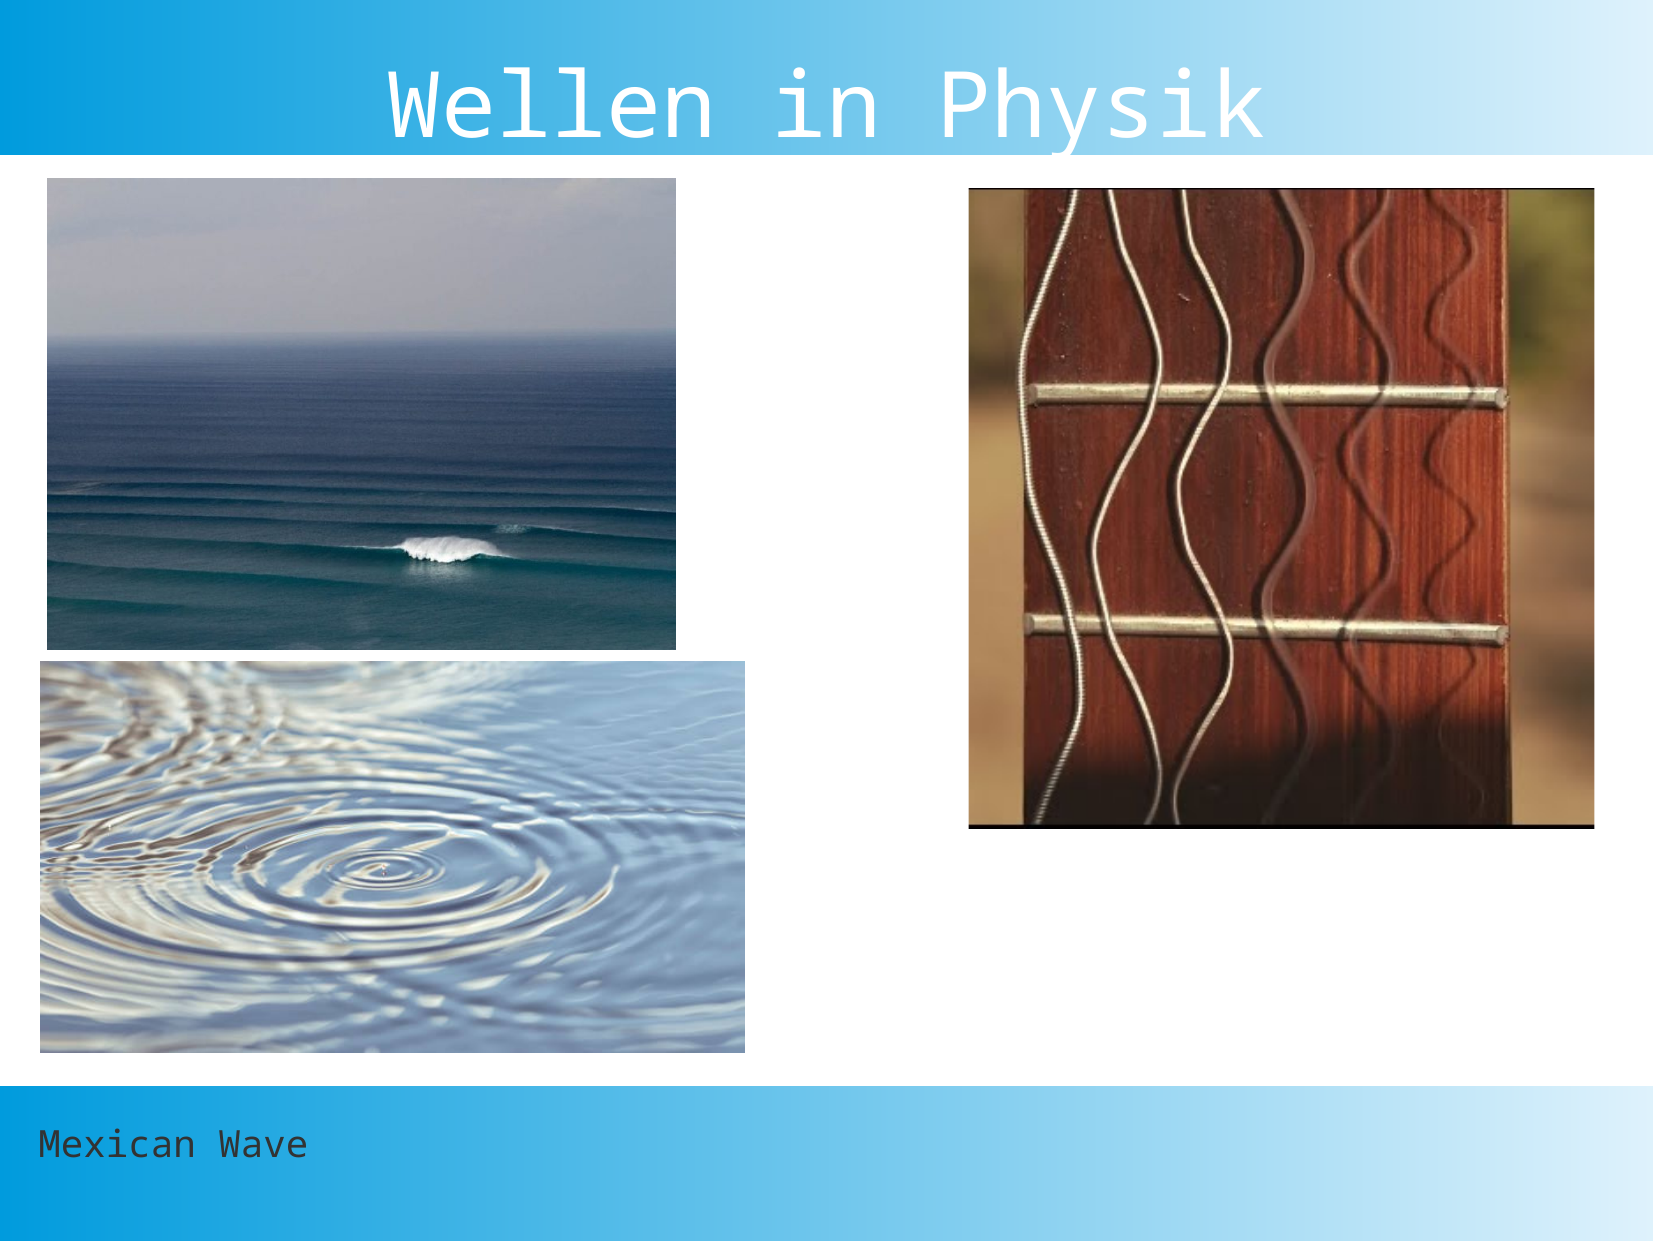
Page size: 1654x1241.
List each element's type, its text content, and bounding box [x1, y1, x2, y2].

title Wellen in Physik [82, 40, 1571, 163]
text_box Mexican Wave [23, 1110, 556, 1181]
picture [47, 178, 676, 650]
picture [968, 188, 1595, 829]
picture [40, 661, 745, 1053]
